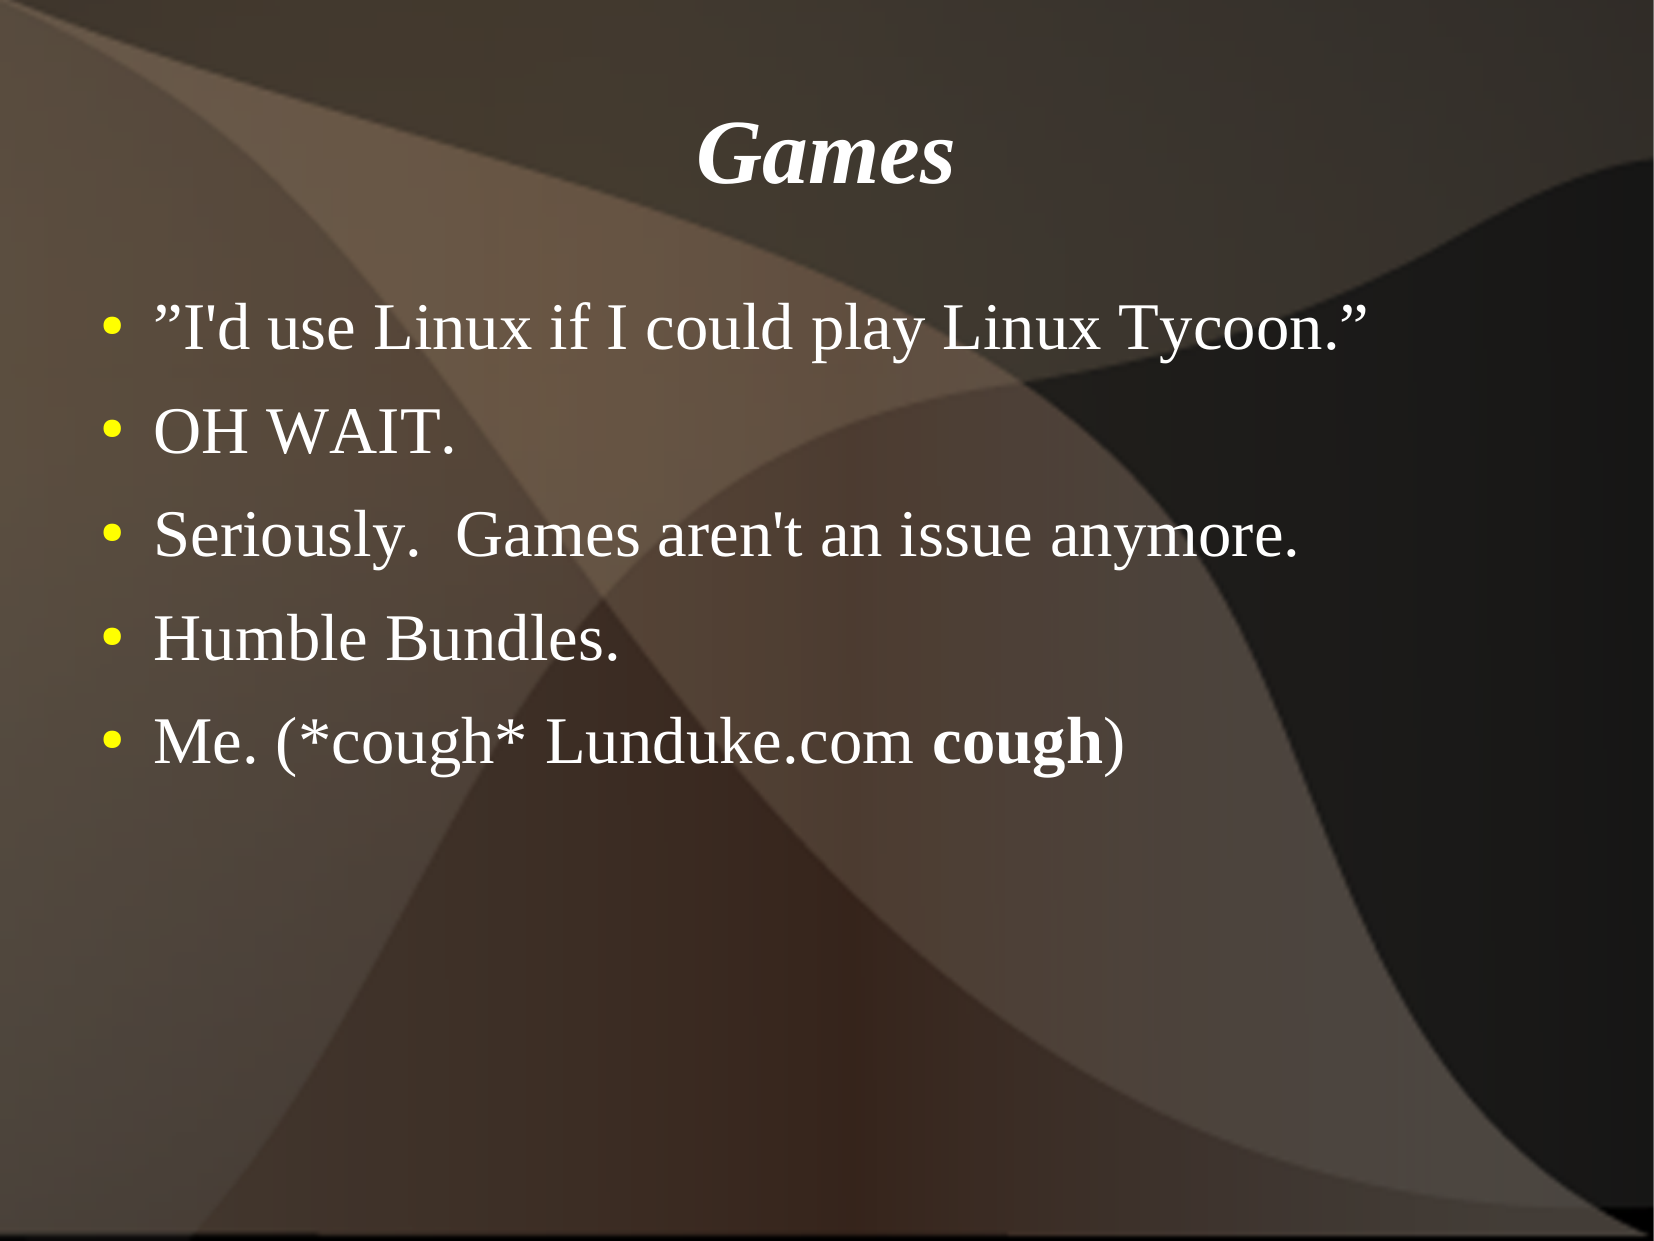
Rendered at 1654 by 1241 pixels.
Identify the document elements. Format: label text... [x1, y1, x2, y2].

picture [0, 0, 1654, 1241]
title Games [82, 49, 1571, 257]
list ”I'd use Linux if I could play Linux Tycoon.” OH WAIT. Seriously. Games aren't an issue anymore. Humble Bundles. Me. (*cough* Lunduke.com cough) [82, 290, 1571, 1109]
